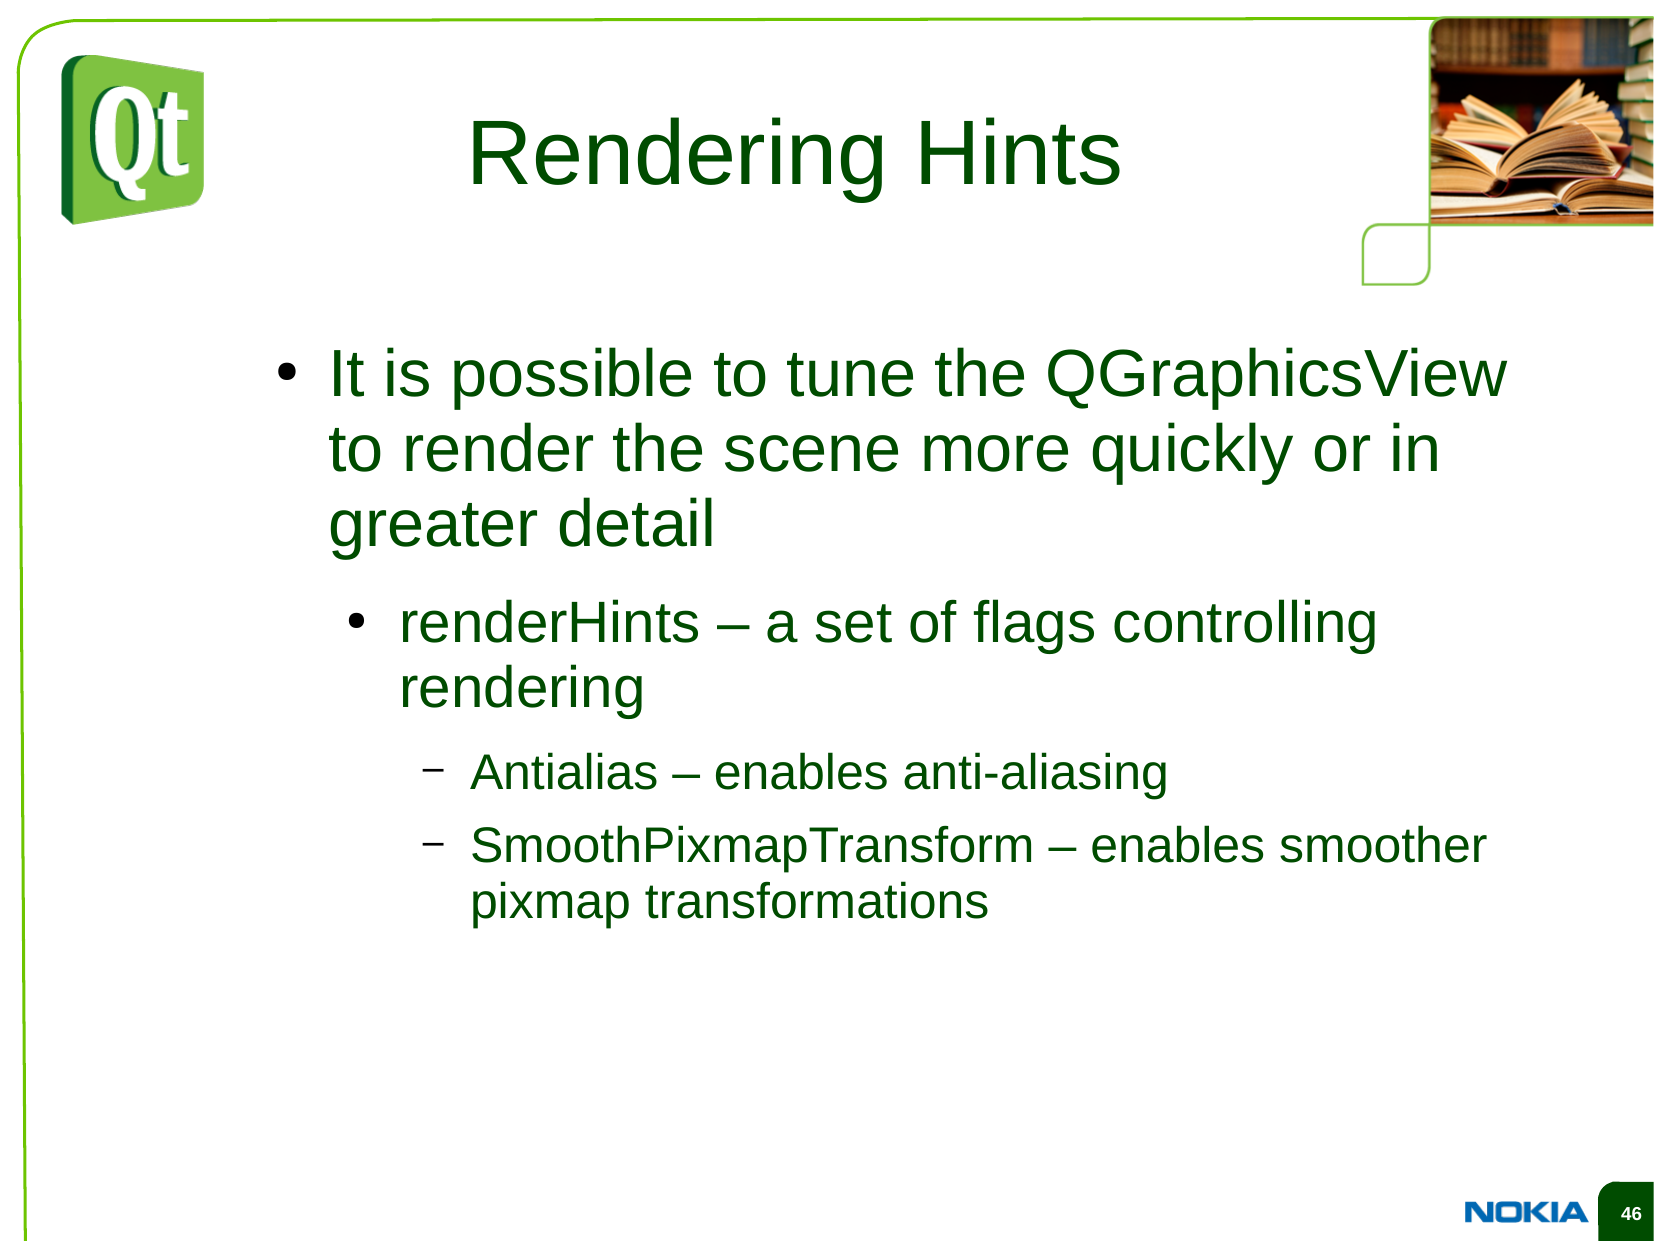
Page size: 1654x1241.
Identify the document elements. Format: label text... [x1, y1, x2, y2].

picture [1465, 1201, 1589, 1223]
title Rendering Hints [257, 56, 1333, 250]
picture [1338, 5, 1654, 306]
list It is possible to tune the QGraphicsView to render the scene more quickly or in greater detail renderHints – a set of flags controlling rendering Antialias – enables anti-aliasing SmoothPixmapTransform – enables smoother pixmap transformations [257, 336, 1577, 1156]
picture [61, 55, 204, 225]
